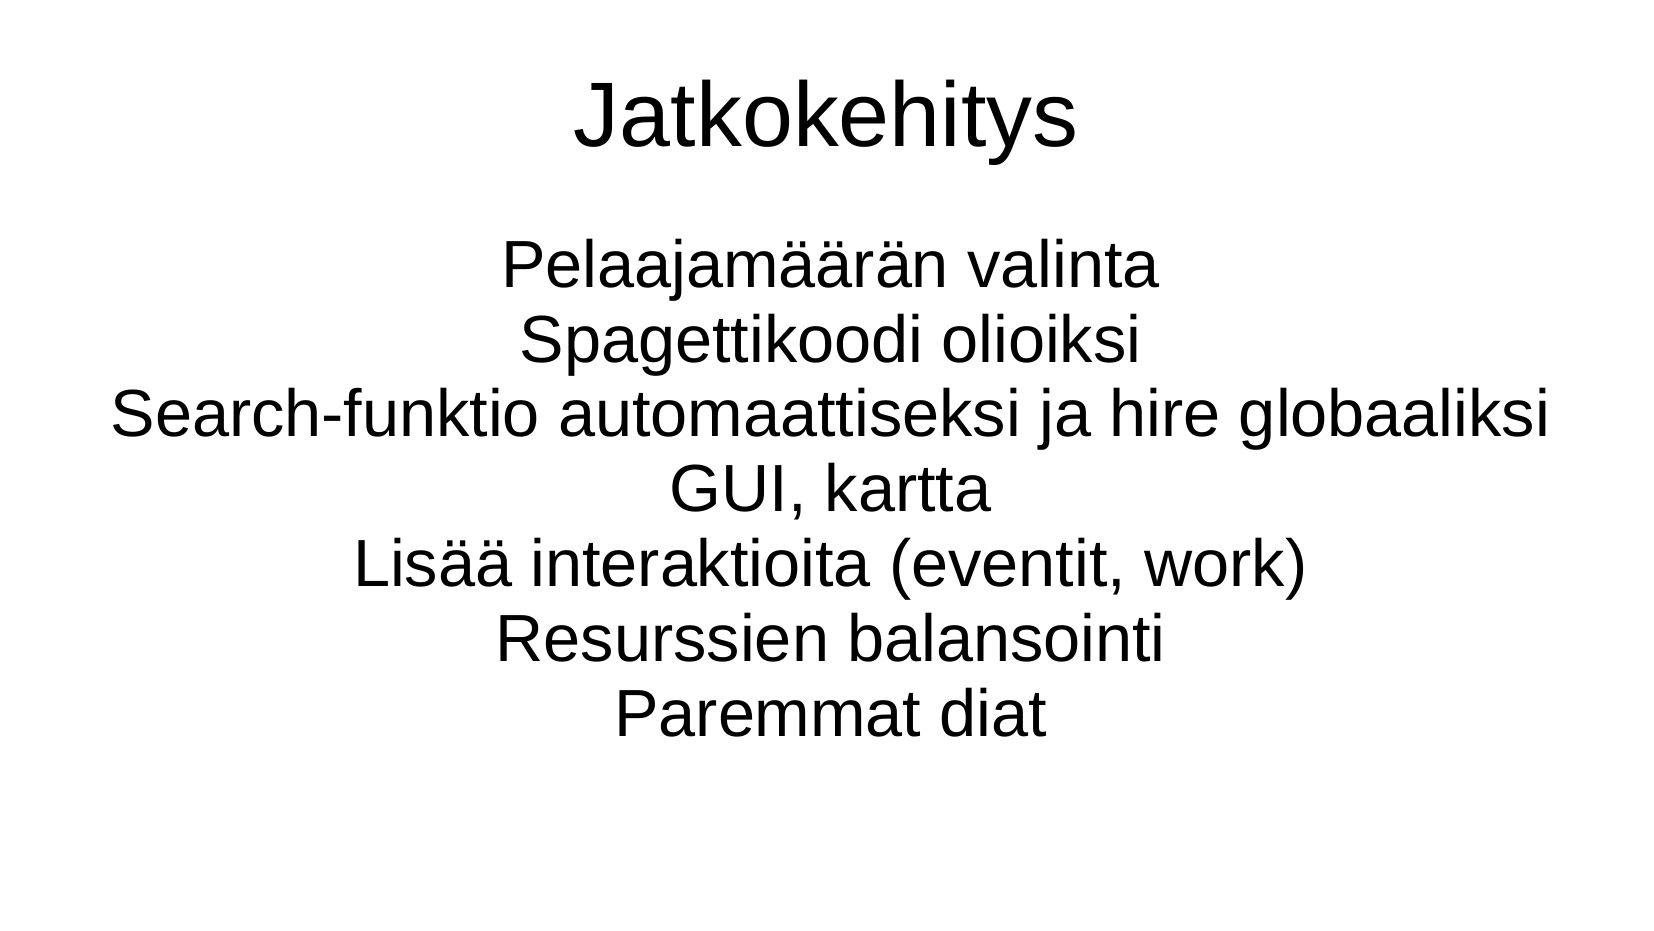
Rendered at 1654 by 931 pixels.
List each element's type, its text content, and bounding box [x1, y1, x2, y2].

subtitle Pelaajamäärän valinta Spagettikoodi olioiksi Search-funktio automaattiseksi ja hire globaaliksi GUI, kartta Lisää interaktioita (eventit, work) Resurssien balansointi Paremmat diat [86, 226, 1576, 826]
title Jatkokehitys [82, 37, 1571, 193]
